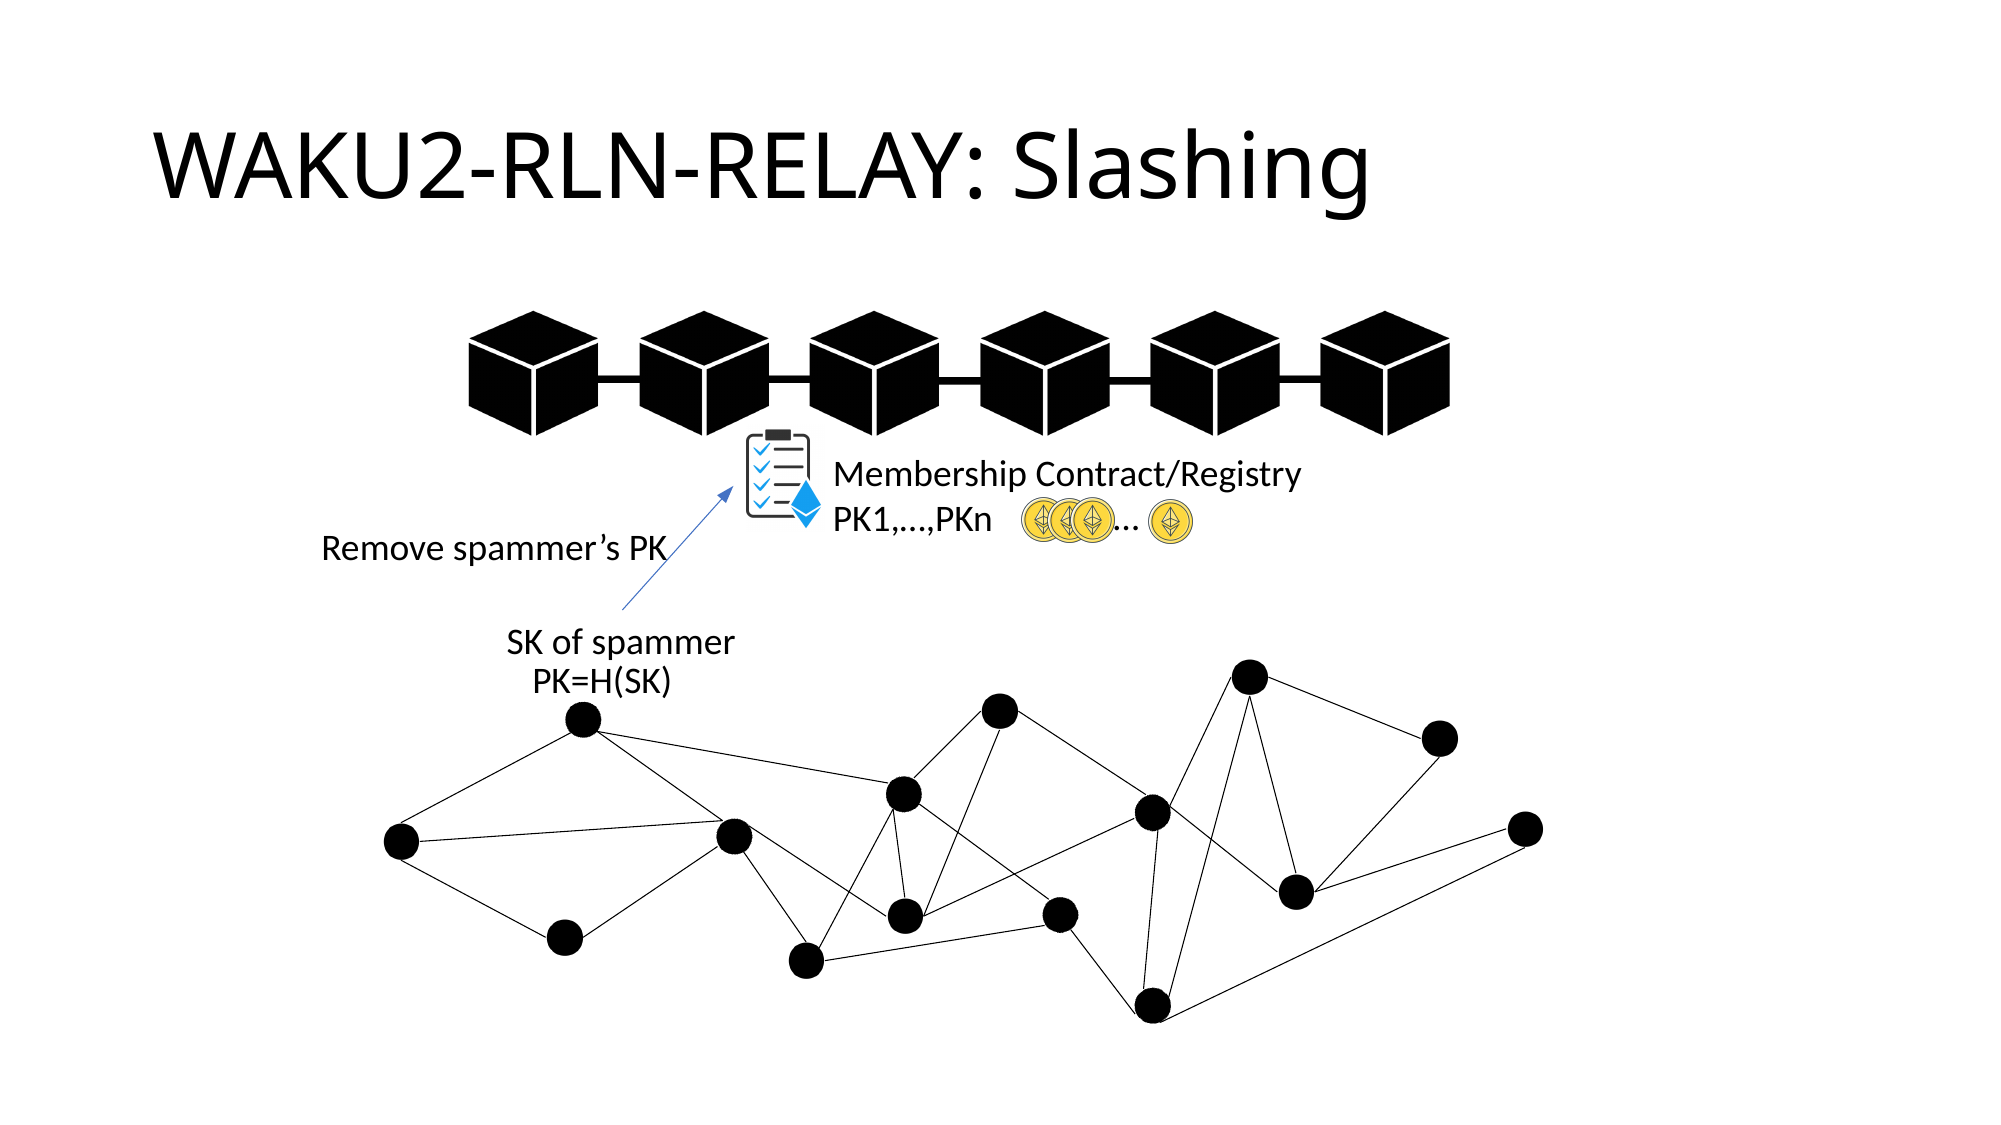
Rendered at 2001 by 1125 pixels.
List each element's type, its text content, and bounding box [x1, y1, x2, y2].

title WAKU2-RLN-RELAY: Slashing [137, 59, 1863, 278]
text_box Remove spammer’s PK [306, 515, 687, 576]
picture [1420, 719, 1459, 758]
picture [980, 692, 1019, 730]
text_box Membership Contract/Registry PK1,…,PKn [817, 440, 1323, 547]
picture [1033, 888, 1086, 941]
picture [707, 810, 760, 863]
picture [1230, 658, 1269, 696]
text_box PK=H(SK) [517, 648, 690, 710]
picture [1126, 980, 1177, 1031]
text_box … [1090, 486, 1155, 546]
text_box SK of spammer [491, 609, 754, 671]
picture [787, 941, 825, 980]
picture [382, 822, 420, 861]
picture [1144, 495, 1197, 548]
picture [1277, 873, 1315, 911]
picture [556, 710, 610, 746]
picture [1128, 788, 1176, 837]
picture [459, 296, 1464, 532]
picture [545, 918, 584, 957]
picture [886, 897, 924, 935]
picture [877, 767, 930, 820]
picture [1506, 810, 1544, 848]
picture [1017, 493, 1119, 547]
